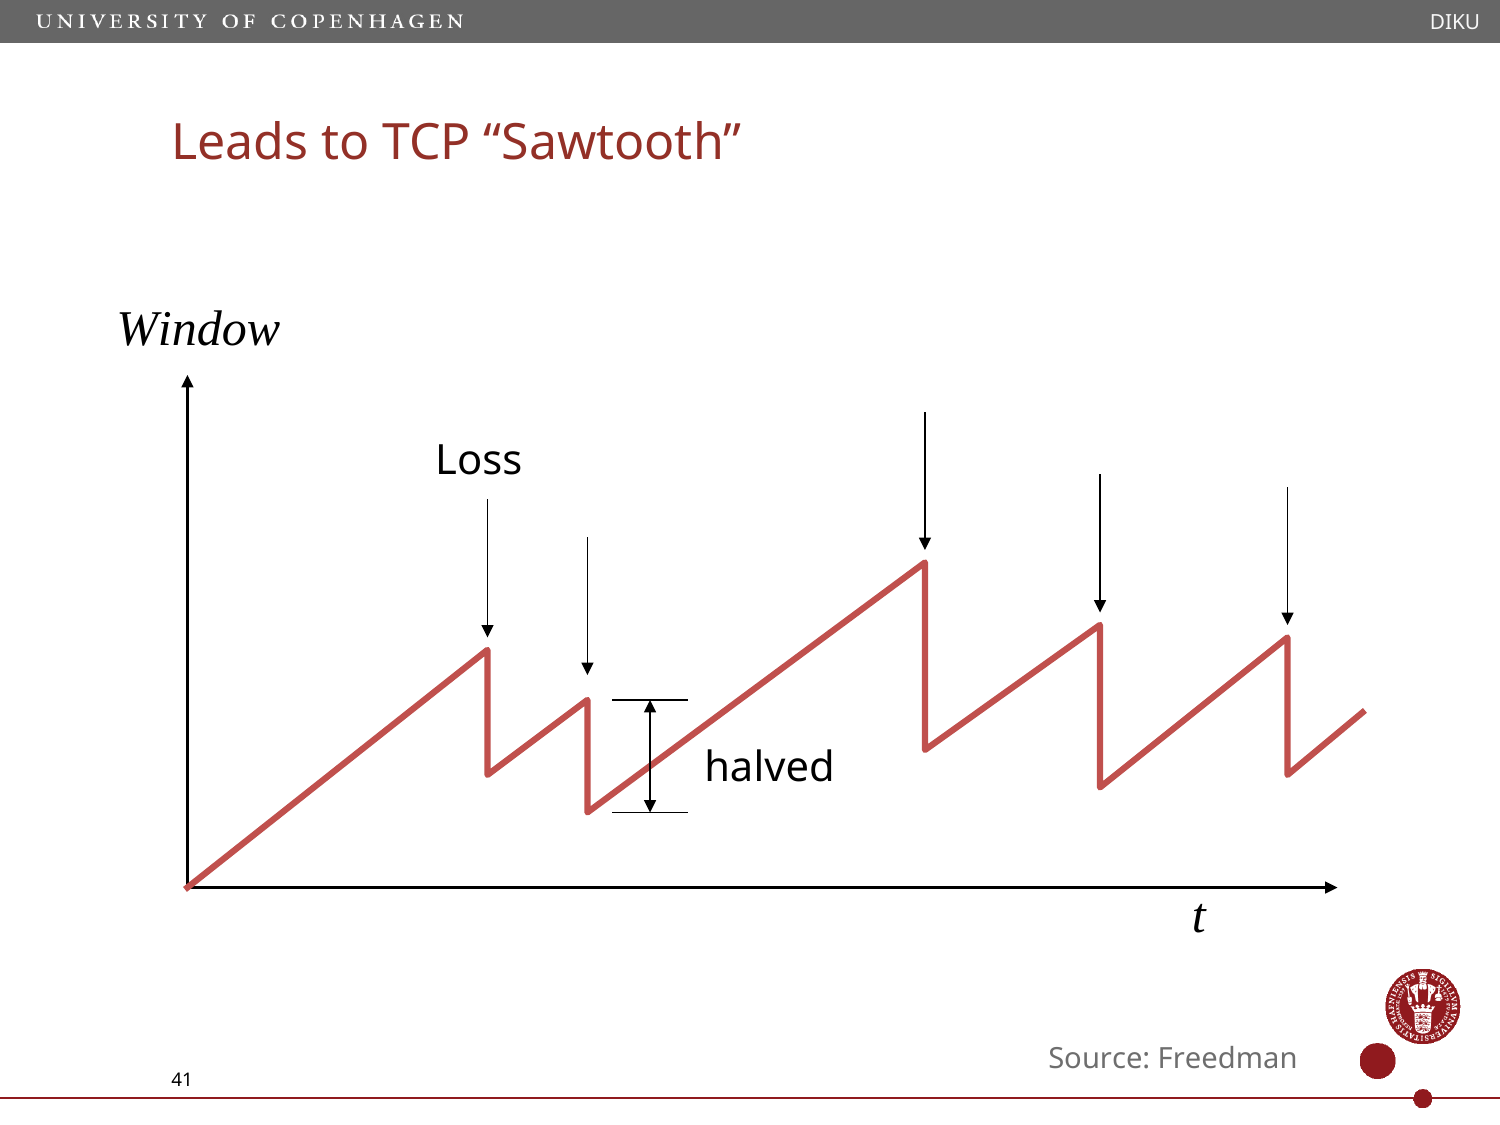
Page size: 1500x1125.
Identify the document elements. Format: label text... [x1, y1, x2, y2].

picture [0, 910, 1500, 1122]
text_box Source: Freedman [1033, 1031, 1341, 1083]
title Leads to TCP “Sawtooth” [171, 75, 1329, 171]
text_box t [1177, 874, 1221, 951]
text_box Loss [420, 425, 538, 491]
text_box DIKU [469, 0, 1495, 43]
text_box Window [101, 287, 296, 363]
text_box halved [689, 732, 850, 799]
text_box <number> [171, 1067, 522, 1092]
